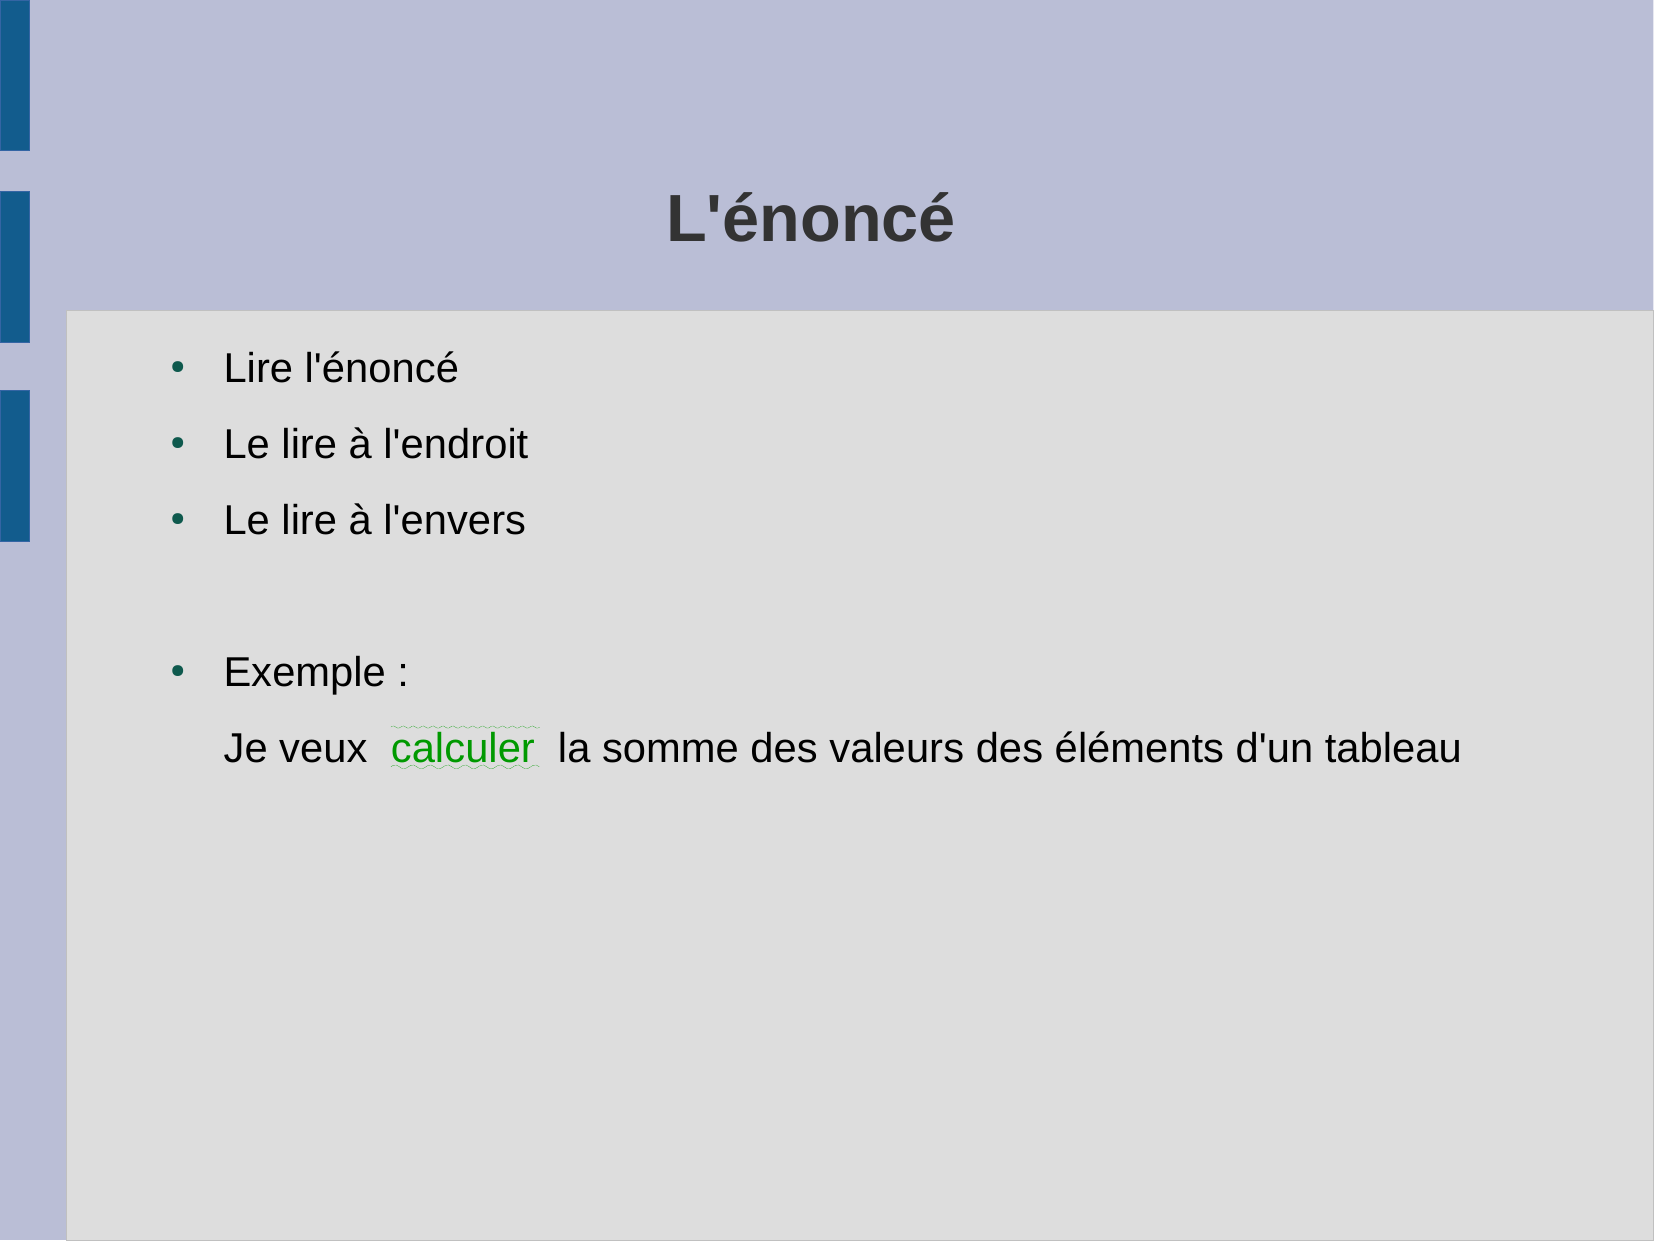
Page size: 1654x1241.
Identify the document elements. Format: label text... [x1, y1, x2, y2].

list Lire l'énoncé Le lire à l'endroit Le lire à l'envers Exemple : Je veux calculer la somme des valeurs des éléments d'un tableau [152, 344, 1534, 1127]
title L'énoncé [88, 114, 1534, 322]
